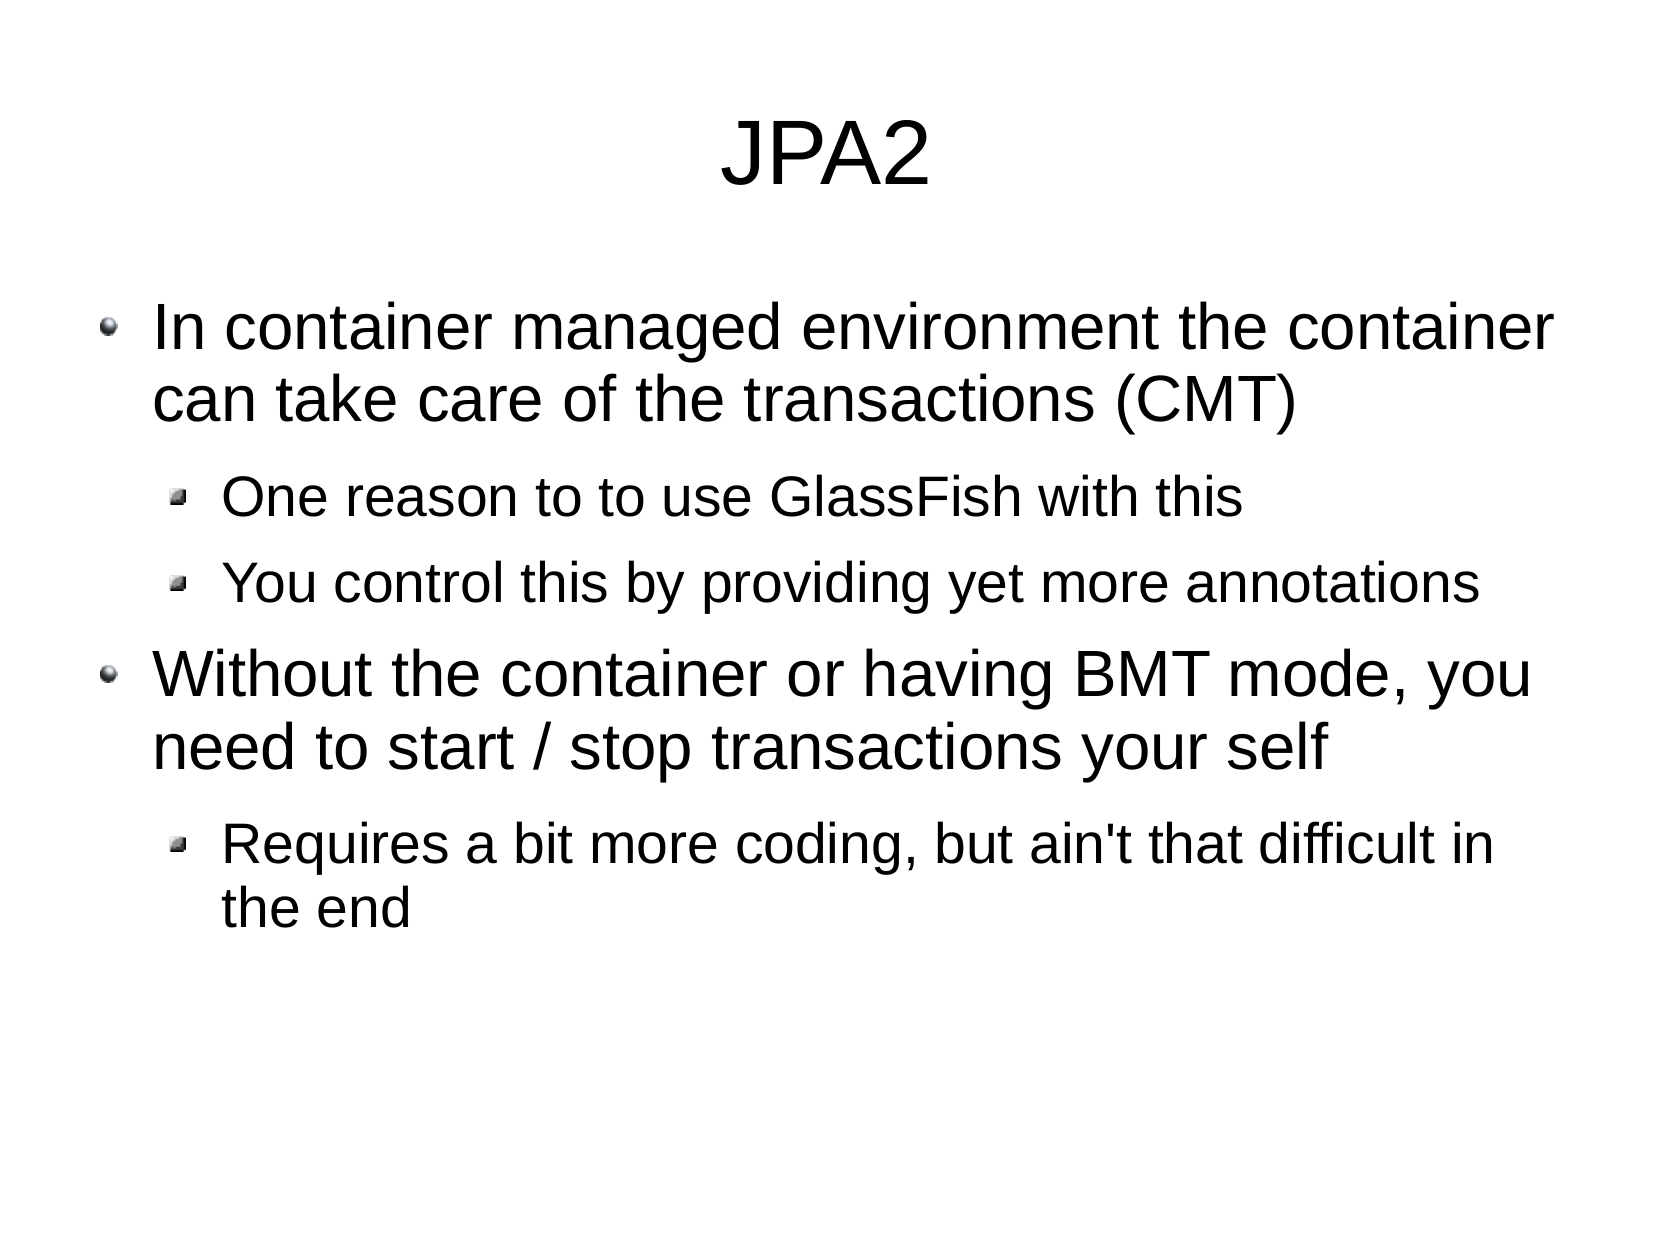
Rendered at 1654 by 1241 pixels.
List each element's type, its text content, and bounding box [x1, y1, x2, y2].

list In container managed environment the container can take care of the transactions (CMT) One reason to to use GlassFish with this You control this by providing yet more annotations Without the container or having BMT mode, you need to start / stop transactions your self Requires a bit more coding, but ain't that difficult in the end [82, 290, 1571, 1010]
title JPA2 [82, 49, 1571, 257]
